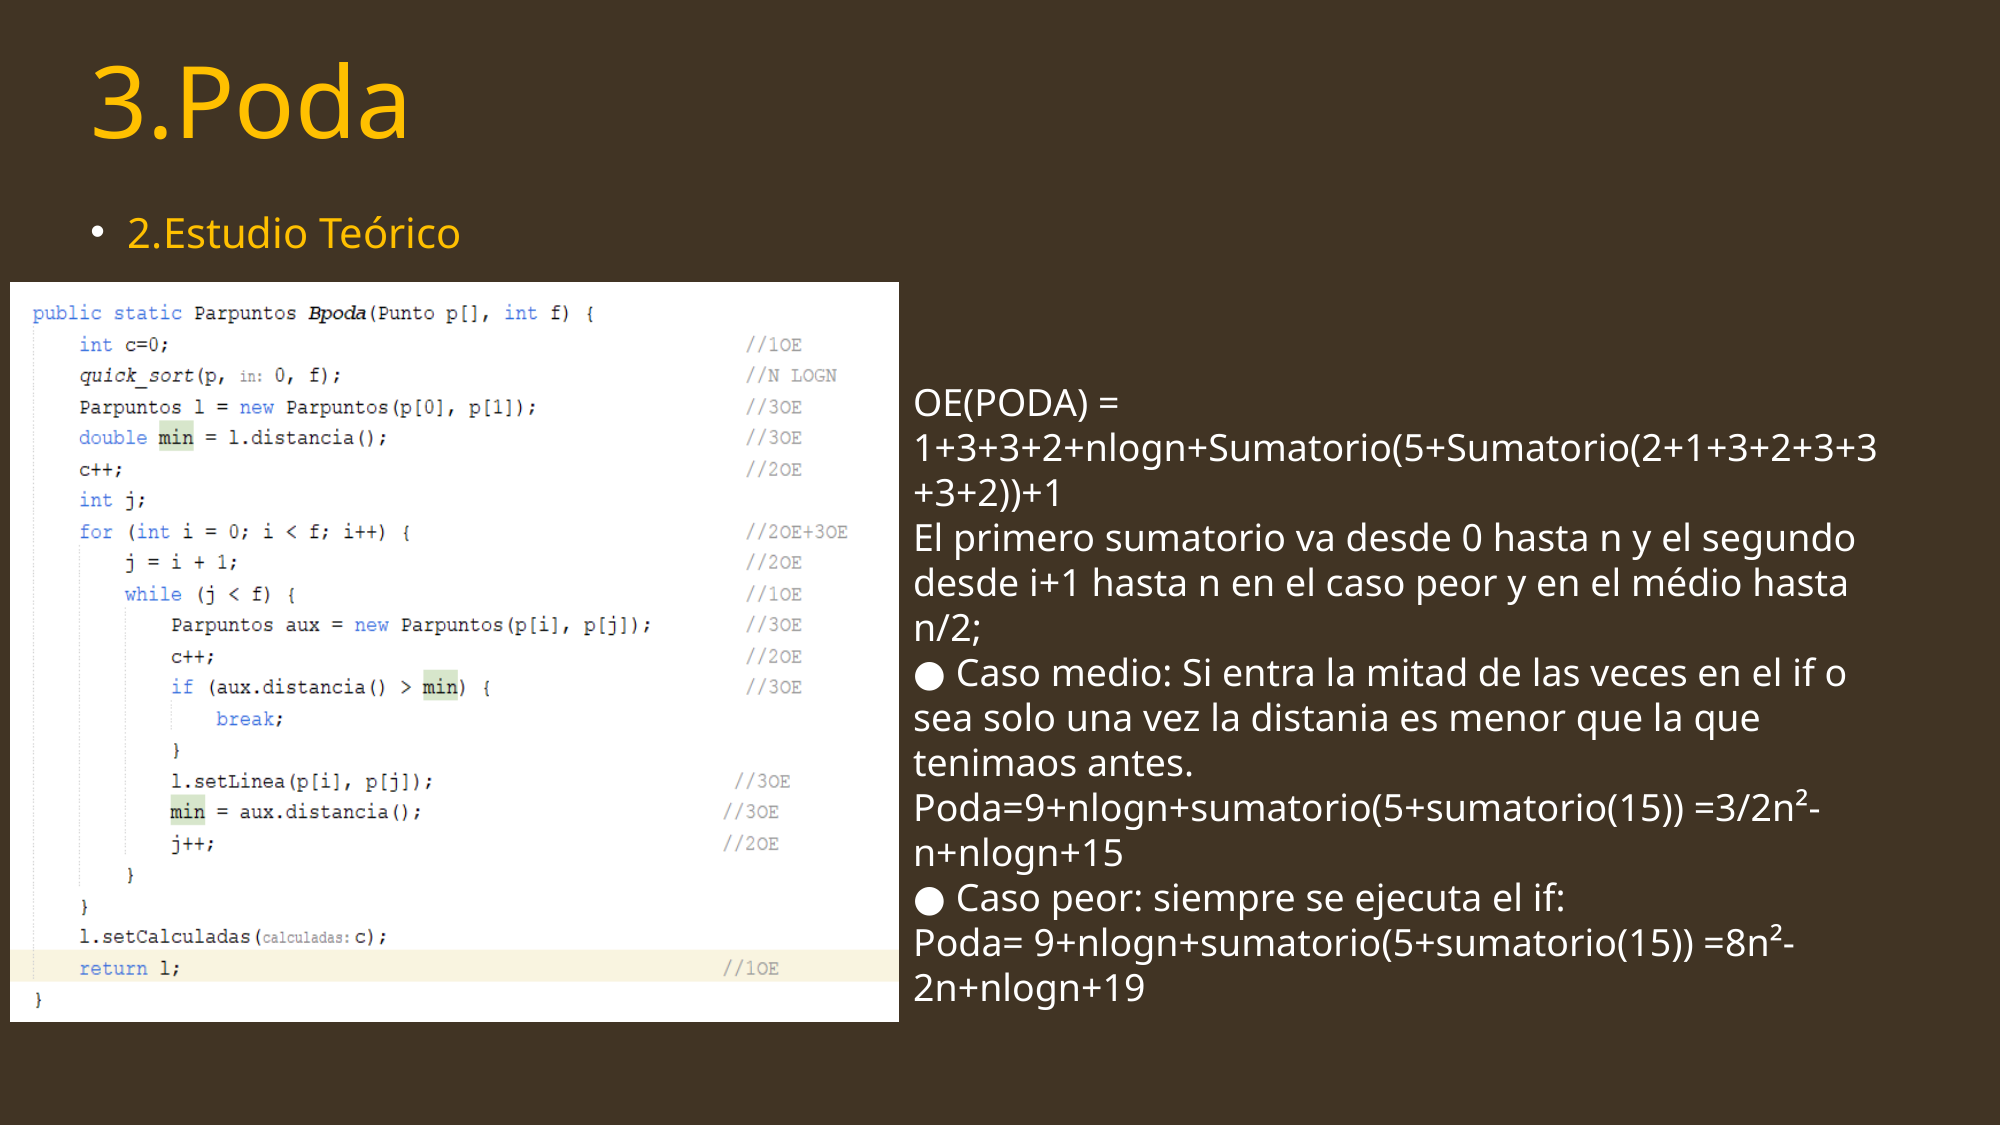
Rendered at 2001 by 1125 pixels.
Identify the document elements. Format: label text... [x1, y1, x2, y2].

list 2.Estudio Teórico [90, 201, 1910, 371]
list 2.Estudio Teórico [90, 933, 1910, 1069]
text_box OE(PODA) = 1+3+3+2+nlogn+Sumatorio(5+Sumatorio(2+1+3+2+3+3+3+2))+1 El primero sumatorio va desde 0 hasta n y el segundo desde i+1 hasta n en el caso peor y en el médio hasta n/2; ● Caso medio: Si entra la mitad de las veces en el if o sea solo una vez la distania es menor que la que tenimaos antes. Poda=9+nlogn+sumatorio(5+sumatorio(15)) =3/2n²-n+nlogn+15 ● Caso peor: siempre se ejecuta el if: Poda= 9+nlogn+sumatorio(5+sumatorio(15)) =8n²-2n+nlogn+19 [899, 371, 1910, 933]
picture [10, 282, 899, 1022]
title 3.Poda [90, 38, 1910, 172]
